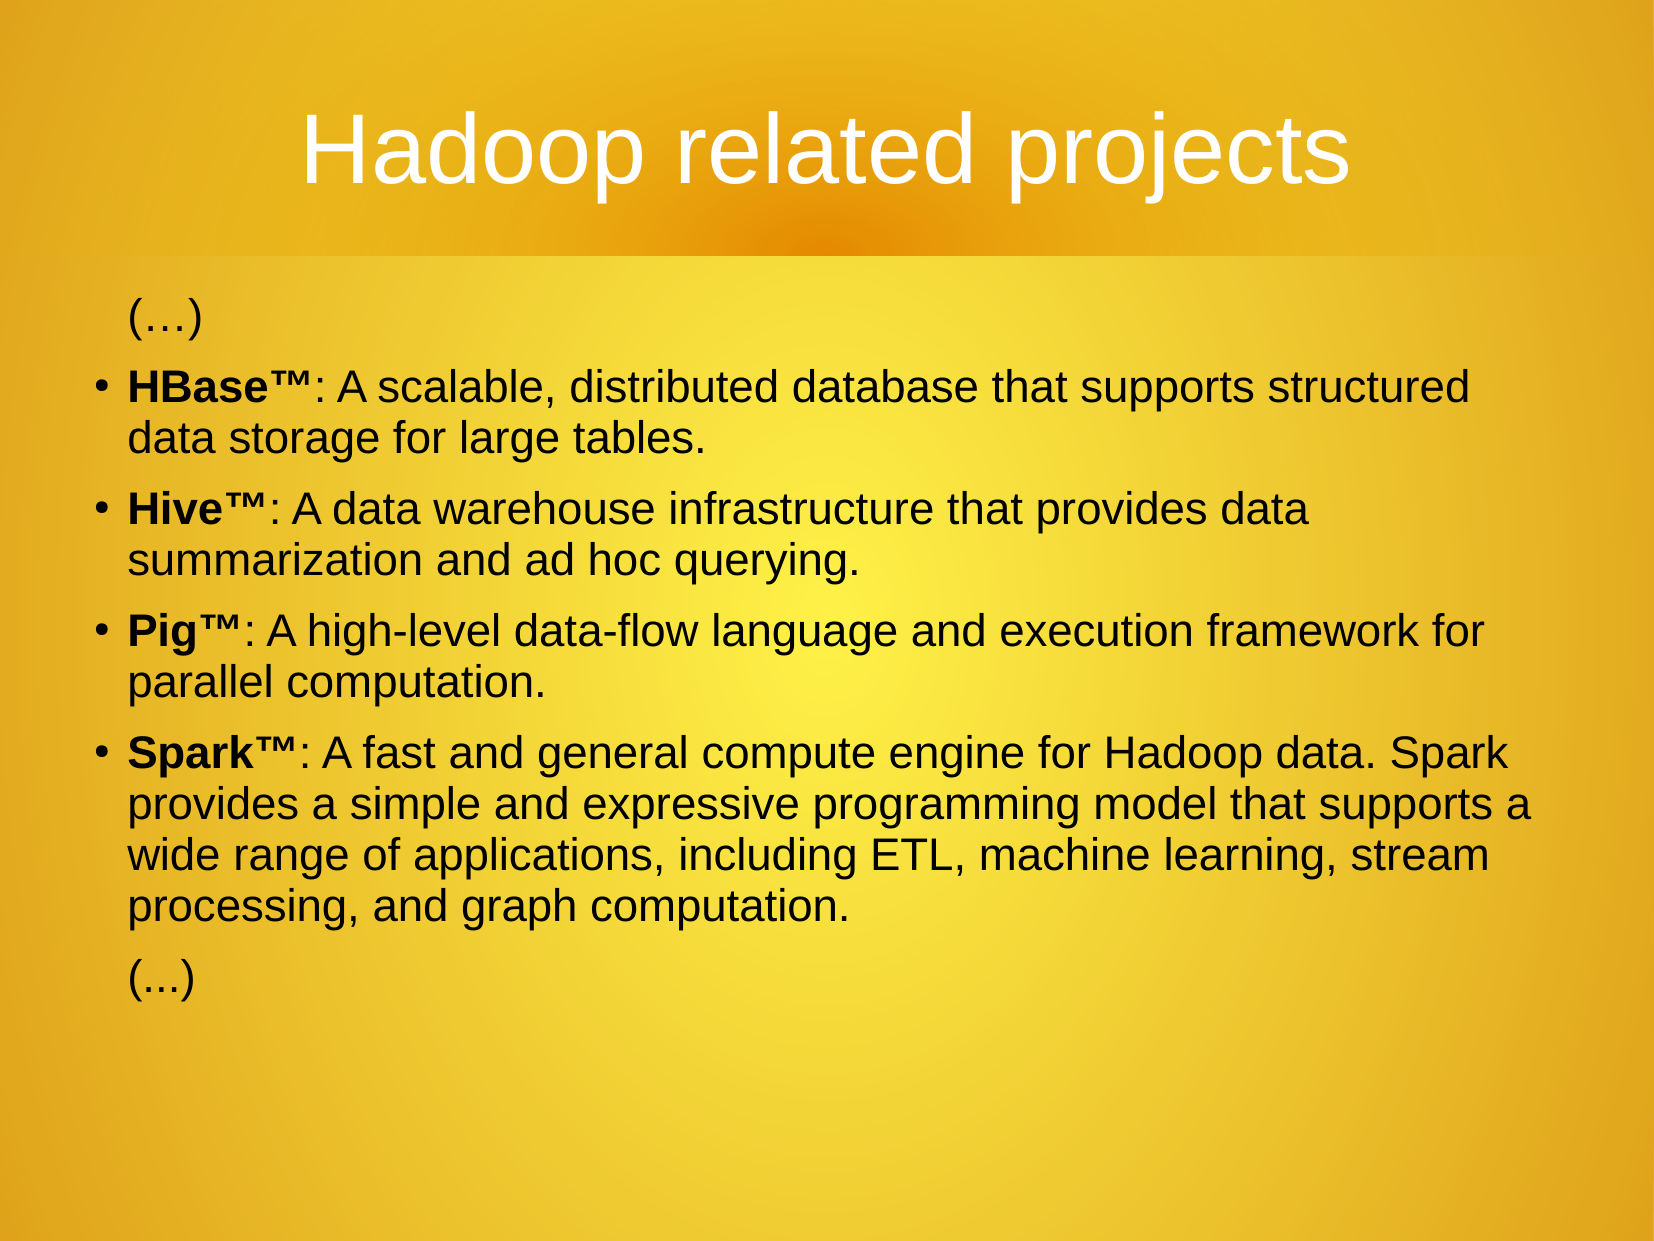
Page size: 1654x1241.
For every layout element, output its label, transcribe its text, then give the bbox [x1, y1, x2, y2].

title Hadoop related projects [82, 47, 1571, 252]
list (…) HBase™: A scalable, distributed database that supports structured data storage for large tables. Hive™: A data warehouse infrastructure that provides data summarization and ad hoc querying. Pig™: A high-level data-flow language and execution framework for parallel computation. Spark™: A fast and general compute engine for Hadoop data. Spark provides a simple and expressive programming model that supports a wide range of applications, including ETL, machine learning, stream processing, and graph computation. (...) [82, 290, 1571, 1010]
